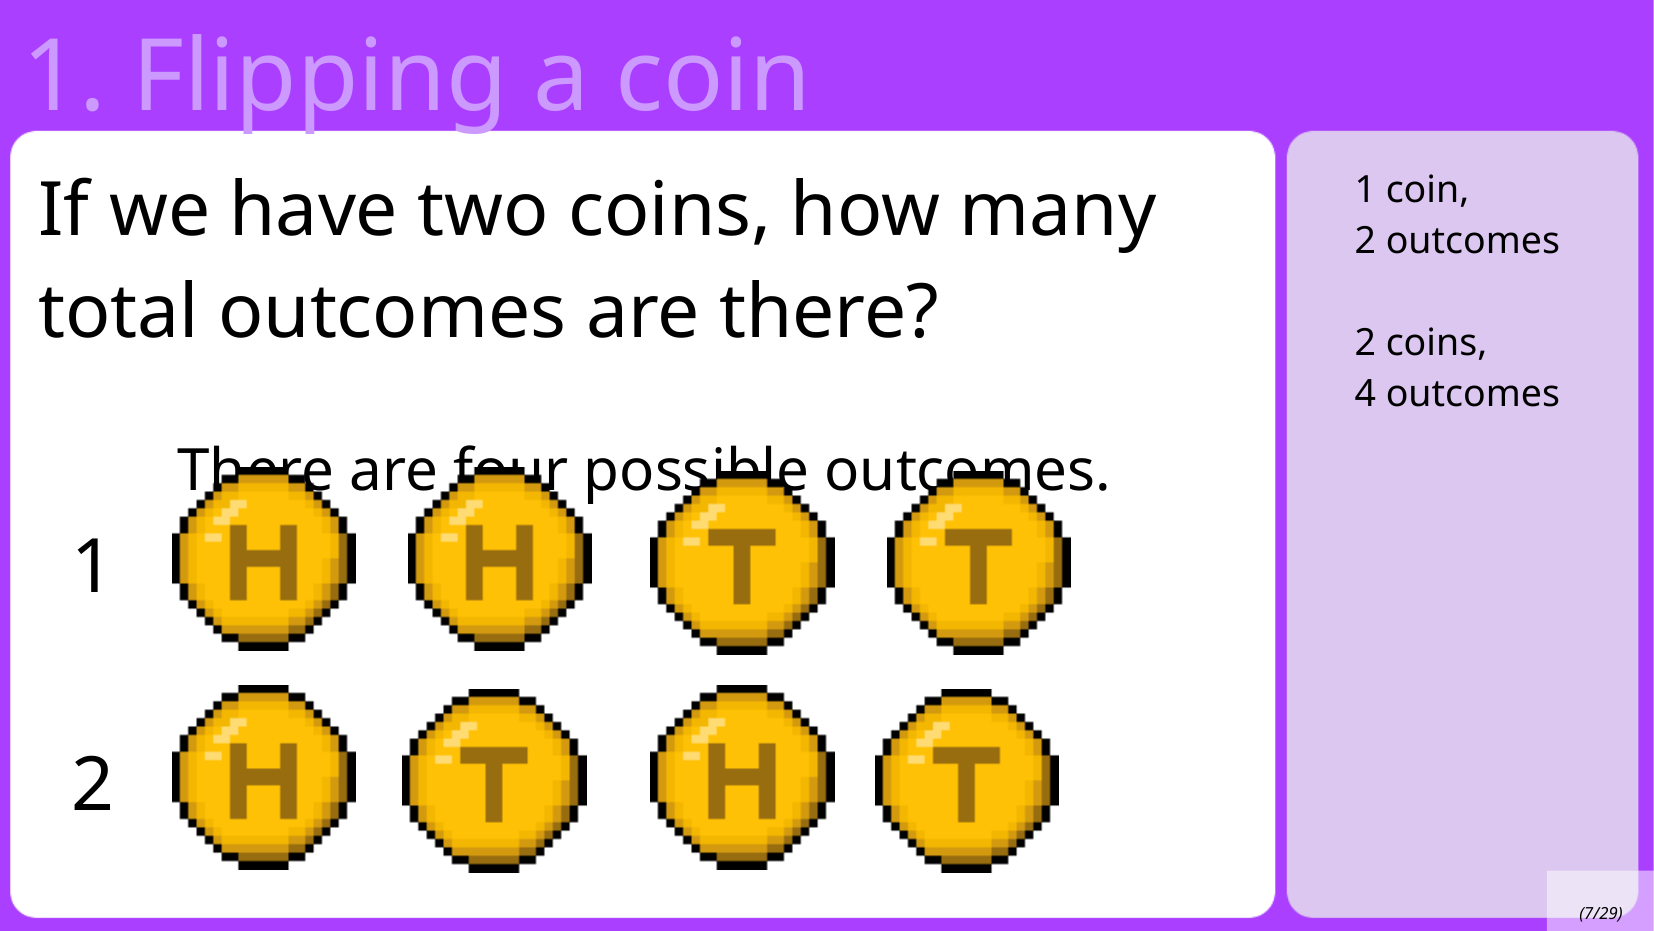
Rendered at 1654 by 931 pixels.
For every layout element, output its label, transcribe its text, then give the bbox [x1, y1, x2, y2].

text_box (<number>/29) [1546, 877, 1654, 931]
text_box If we have two coins, how many total outcomes are there? There are four possible outcomes. [38, 155, 1250, 446]
title 1. Flipping a coin [22, 13, 1511, 130]
text_box 1 [29, 513, 157, 613]
picture [0, 0, 1654, 931]
text_box 2 [29, 731, 157, 831]
text_box 1 coin, 2 outcomes 2 coins, 4 outcomes [1297, 155, 1618, 692]
